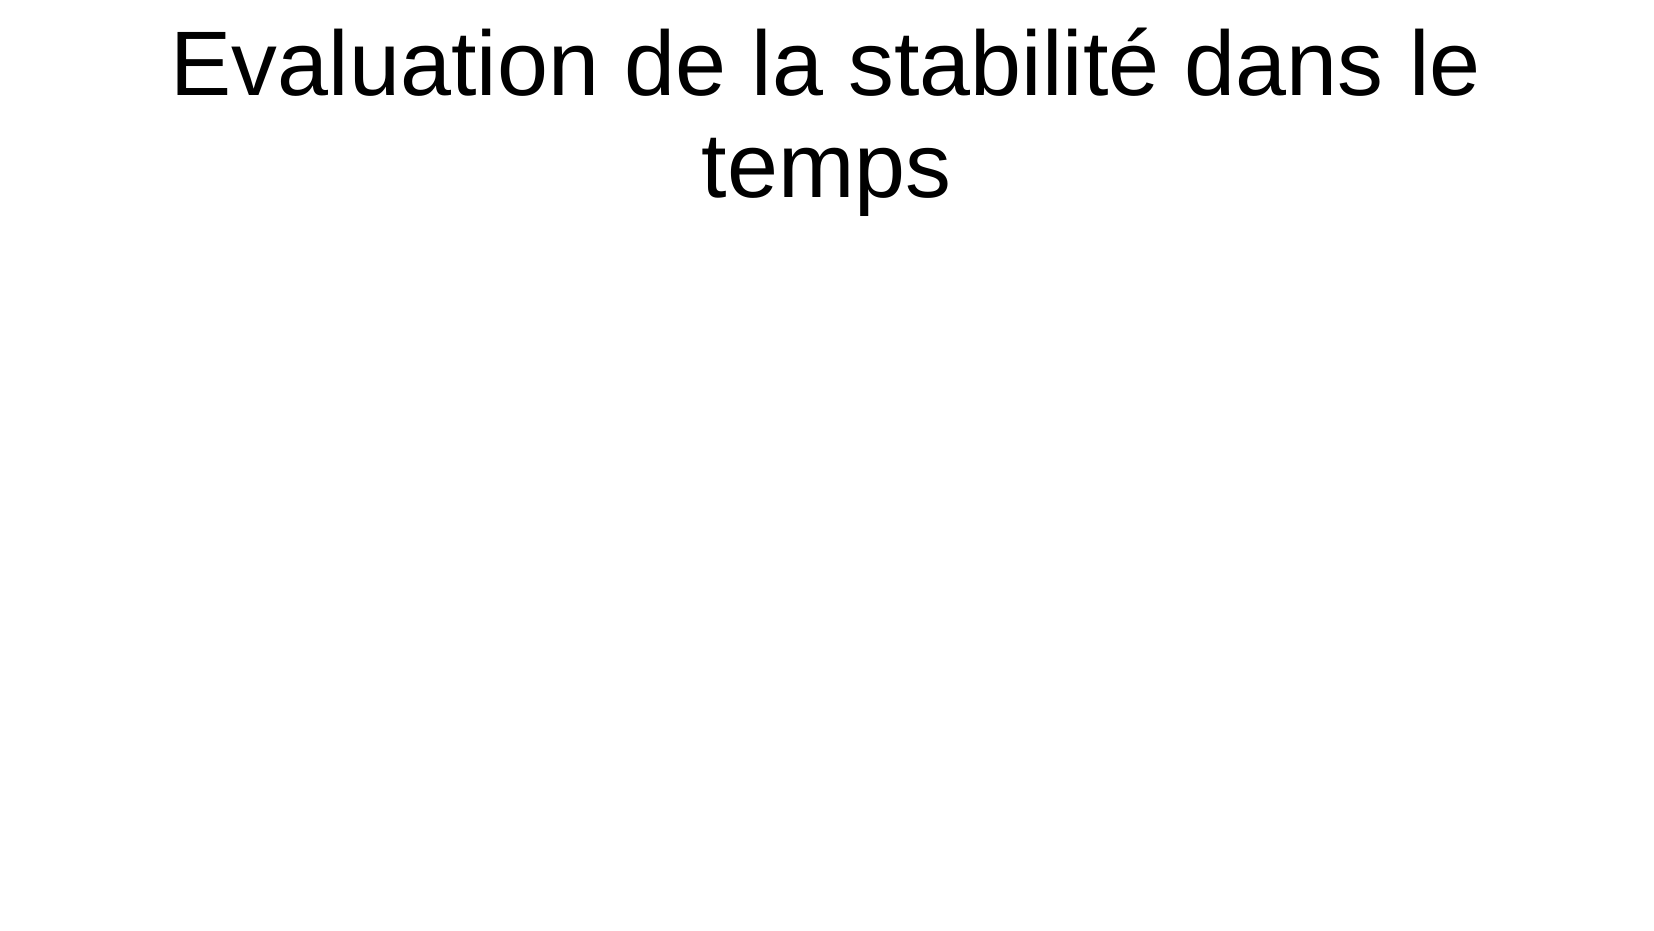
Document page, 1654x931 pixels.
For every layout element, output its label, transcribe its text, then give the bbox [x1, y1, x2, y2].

title Evaluation de la stabilité dans le temps [82, 12, 1571, 218]
